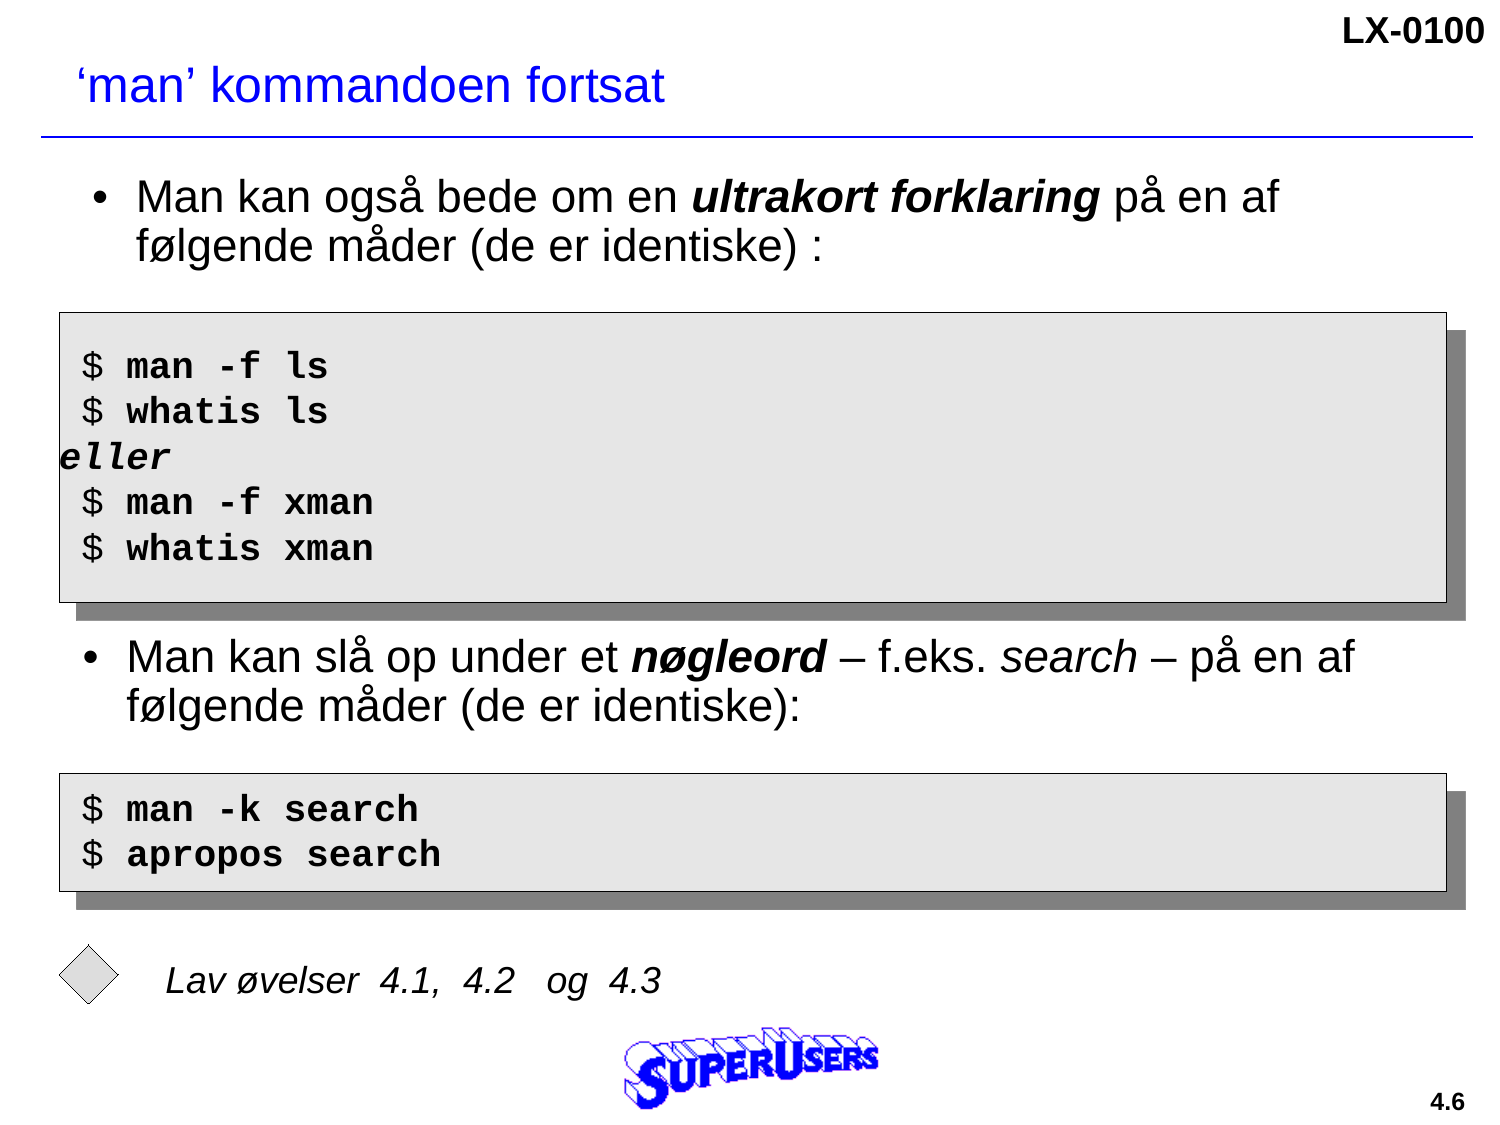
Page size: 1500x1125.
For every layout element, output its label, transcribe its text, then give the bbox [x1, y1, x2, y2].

text_box $ man -f ls $ whatis ls eller $ man -f xman $ whatis xman [59, 312, 1447, 603]
title ‘man’ kommandoen fortsat [76, 39, 1424, 126]
picture [620, 1023, 880, 1111]
list Man kan slå op under et nøgleord – f.eks. search – på en af følgende måder (de er identiske): [82, 633, 1392, 773]
text_box Lav øvelser 4.1, 4.2 og 4.3 [165, 956, 1288, 1014]
text_box $ man -k search $ apropos search [59, 773, 1447, 892]
list Man kan også bede om en ultrakort forklaring på en af følgende måder (de er identiske) : [92, 172, 1402, 312]
text_box [59, 944, 119, 1004]
